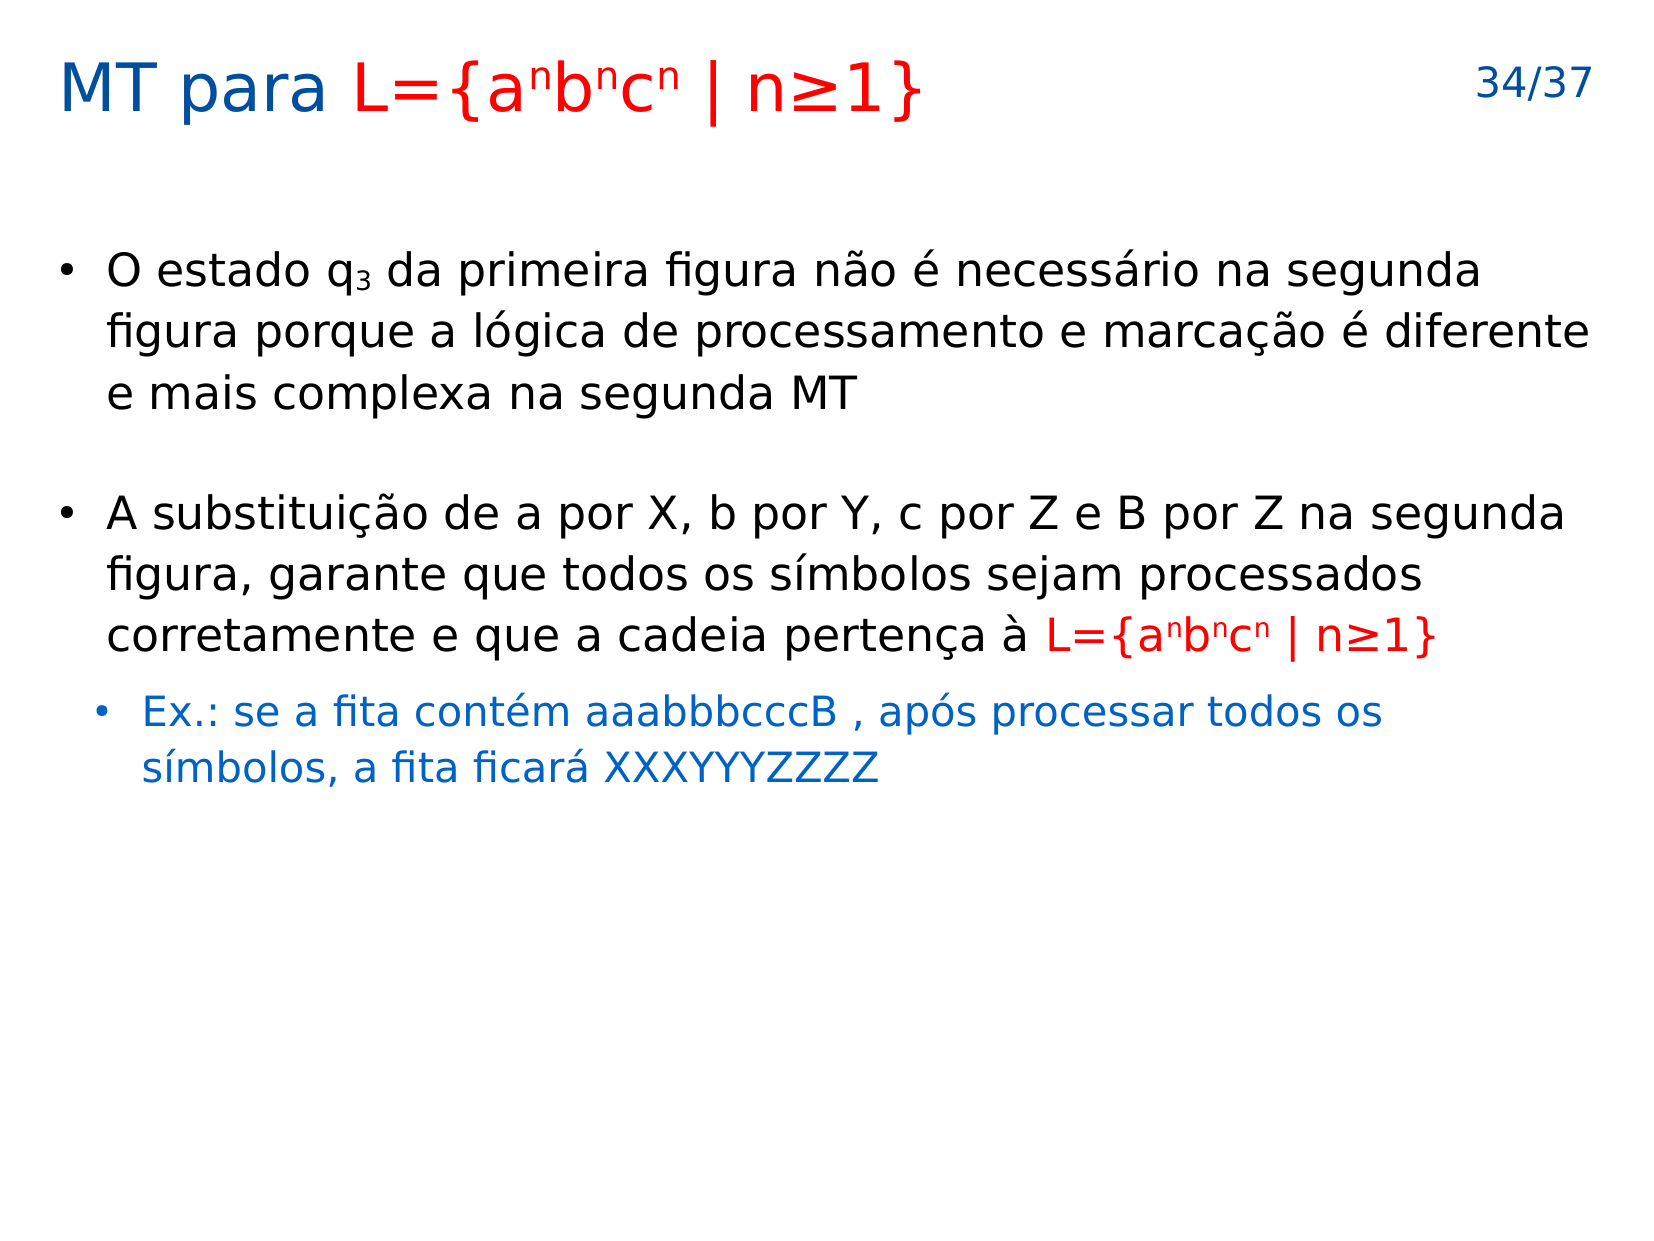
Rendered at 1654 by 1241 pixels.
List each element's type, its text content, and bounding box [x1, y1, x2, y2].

title MT para L={anbncn | n≥1} [59, 29, 1625, 148]
list O estado q3 da primeira figura não é necessário na segunda figura porque a lógica de processamento e marcação é diferente e mais complexa na segunda MT A substituição de a por X, b por Y, c por Z e B por Z na segunda figura, garante que todos os símbolos sejam processados corretamente e que a cadeia pertença à L={anbncn | n≥1} Ex.: se a fita contém aaabbbcccB , após processar todos os símbolos, a fita ficará XXXYYYZZZZ [59, 236, 1595, 1211]
